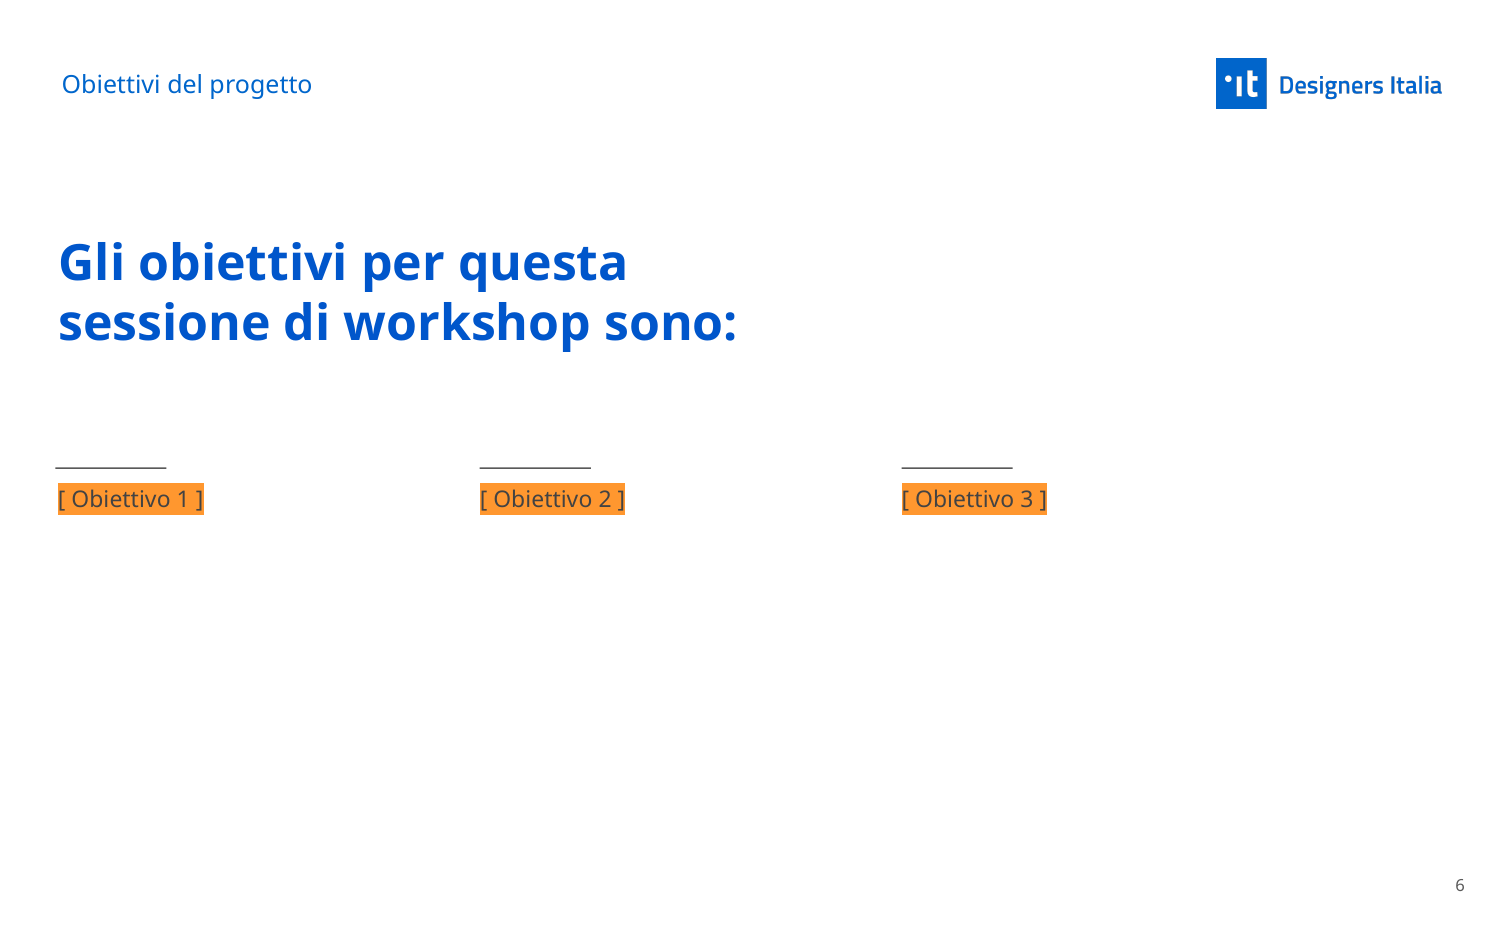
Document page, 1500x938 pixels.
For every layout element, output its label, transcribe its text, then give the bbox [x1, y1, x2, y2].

picture [1216, 58, 1455, 109]
text_box [ Obiettivo 2 ] [464, 466, 813, 685]
text_box [ Obiettivo 1 ] [42, 466, 416, 685]
text_box Obiettivi del progetto [46, 58, 684, 110]
slide_number <number> [1389, 849, 1480, 922]
text_box Gli obiettivi per questa sessione di workshop sono: [43, 215, 779, 360]
text_box [ Obiettivo 3 ] [886, 466, 1235, 685]
